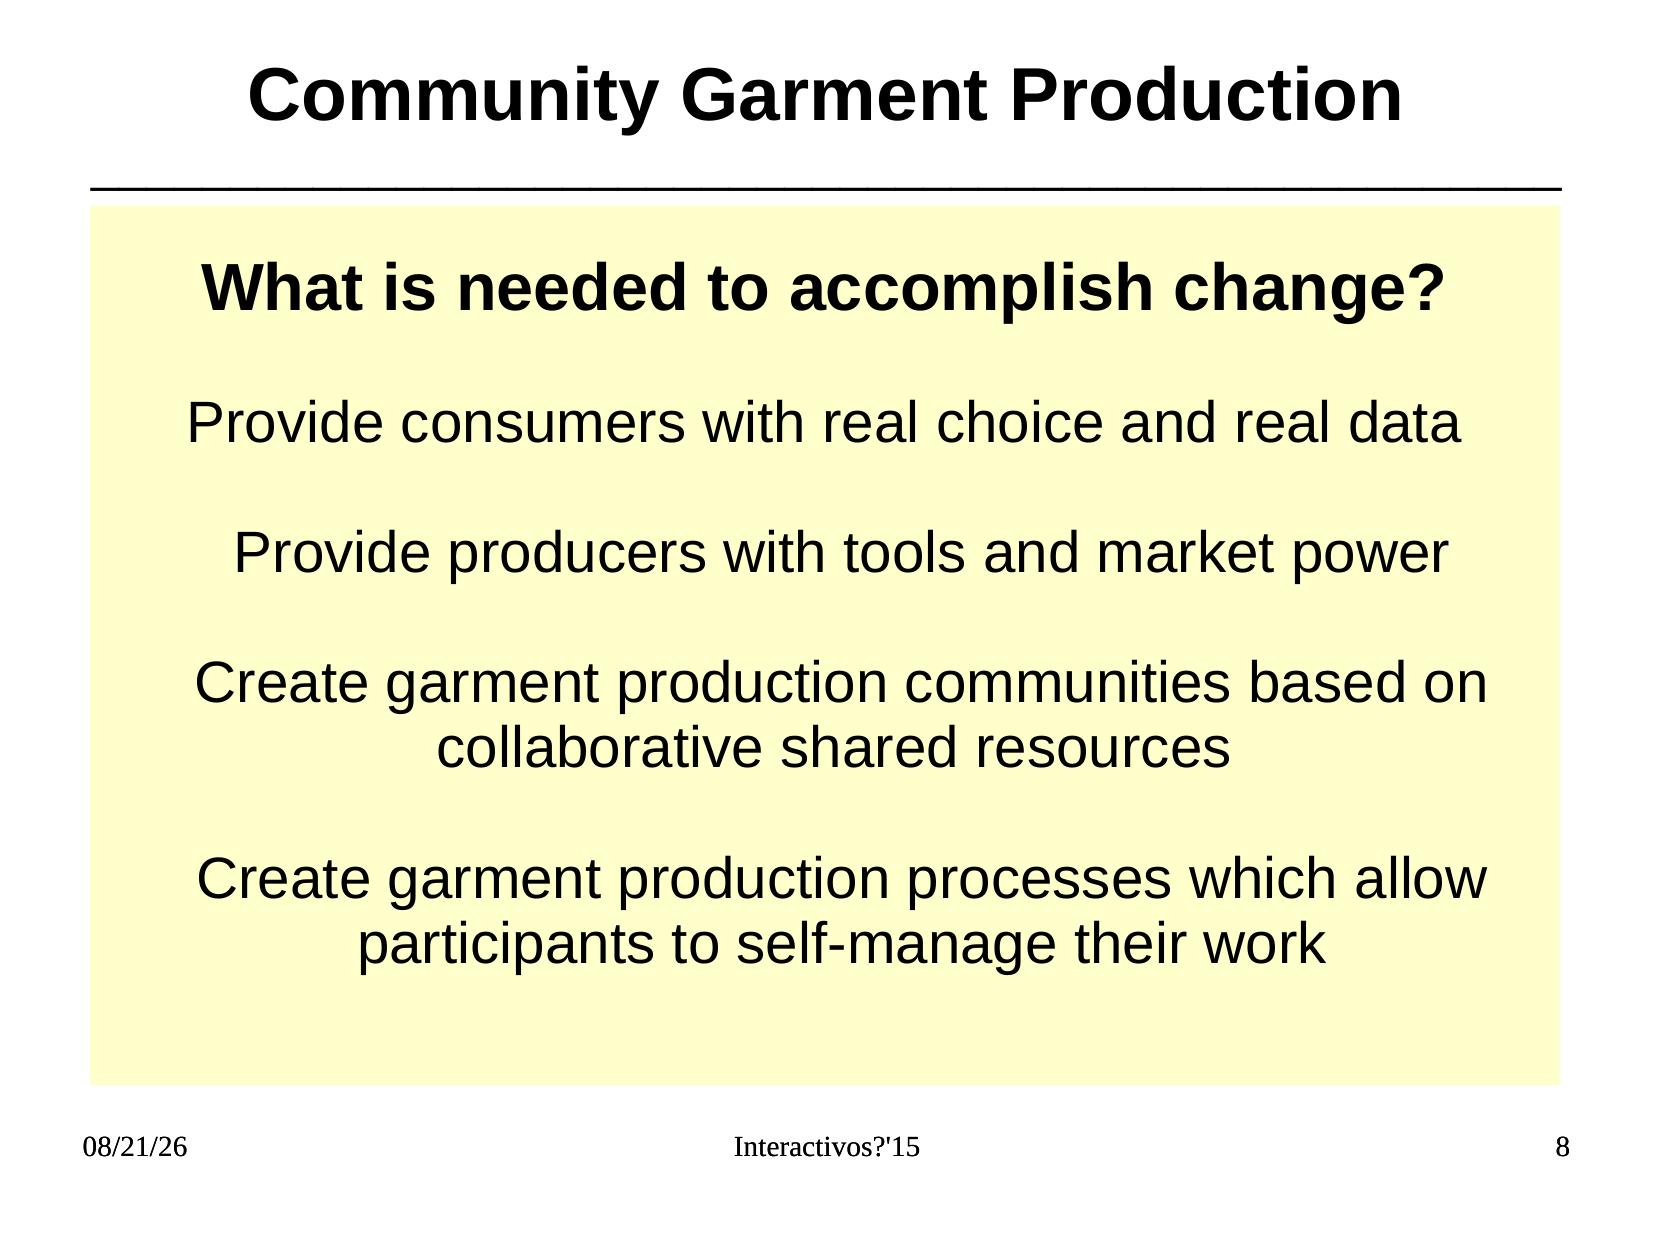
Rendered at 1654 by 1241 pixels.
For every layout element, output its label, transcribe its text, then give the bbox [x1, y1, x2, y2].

title Community Garment Production _____________________________________________________ [82, 49, 1571, 196]
subtitle What is needed to accomplish change? Provide consumers with real choice and real data Provide producers with tools and market power Create garment production communities based on collaborative shared resources Create garment production processes which allow participants to self-manage their work [90, 205, 1561, 1086]
